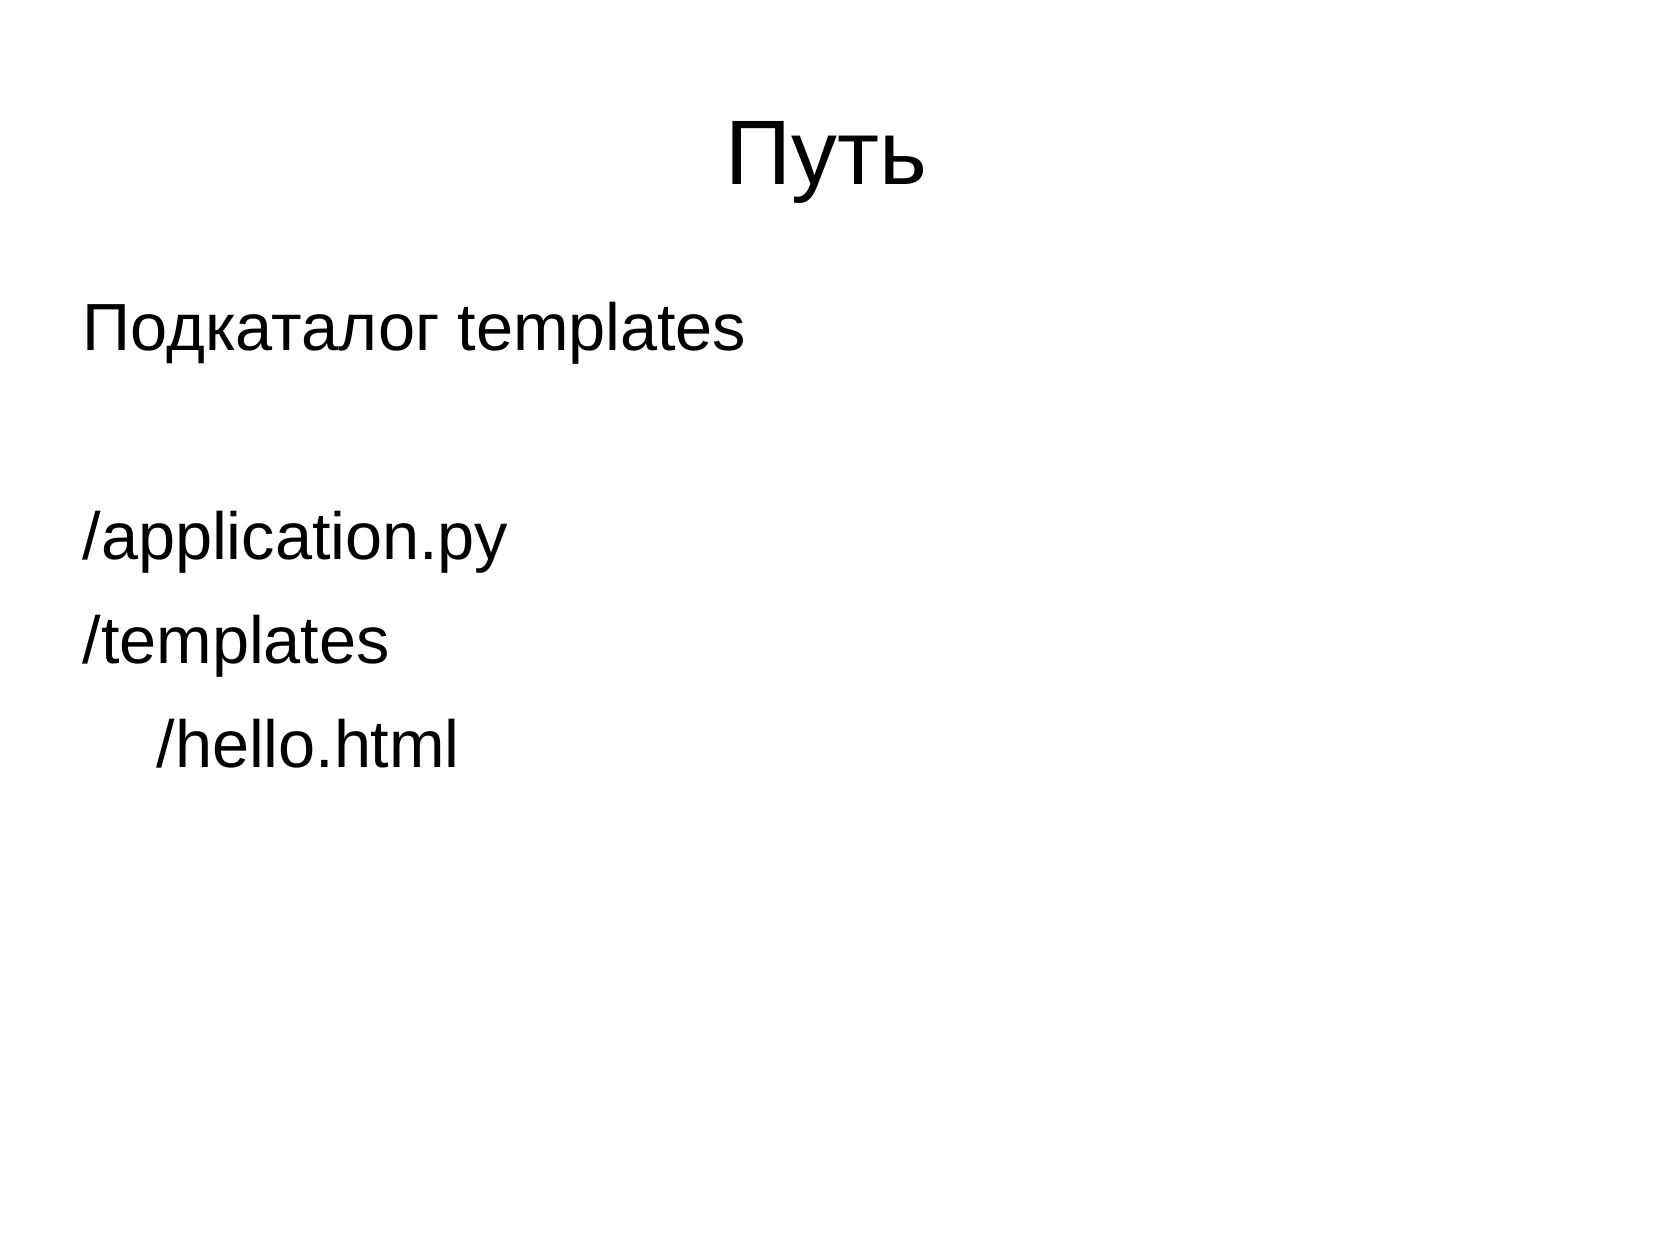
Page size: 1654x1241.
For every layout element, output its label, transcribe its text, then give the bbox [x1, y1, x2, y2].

title Путь [82, 49, 1571, 257]
list Подкаталог templates /application.py /templates /hello.html [82, 290, 1571, 1010]
